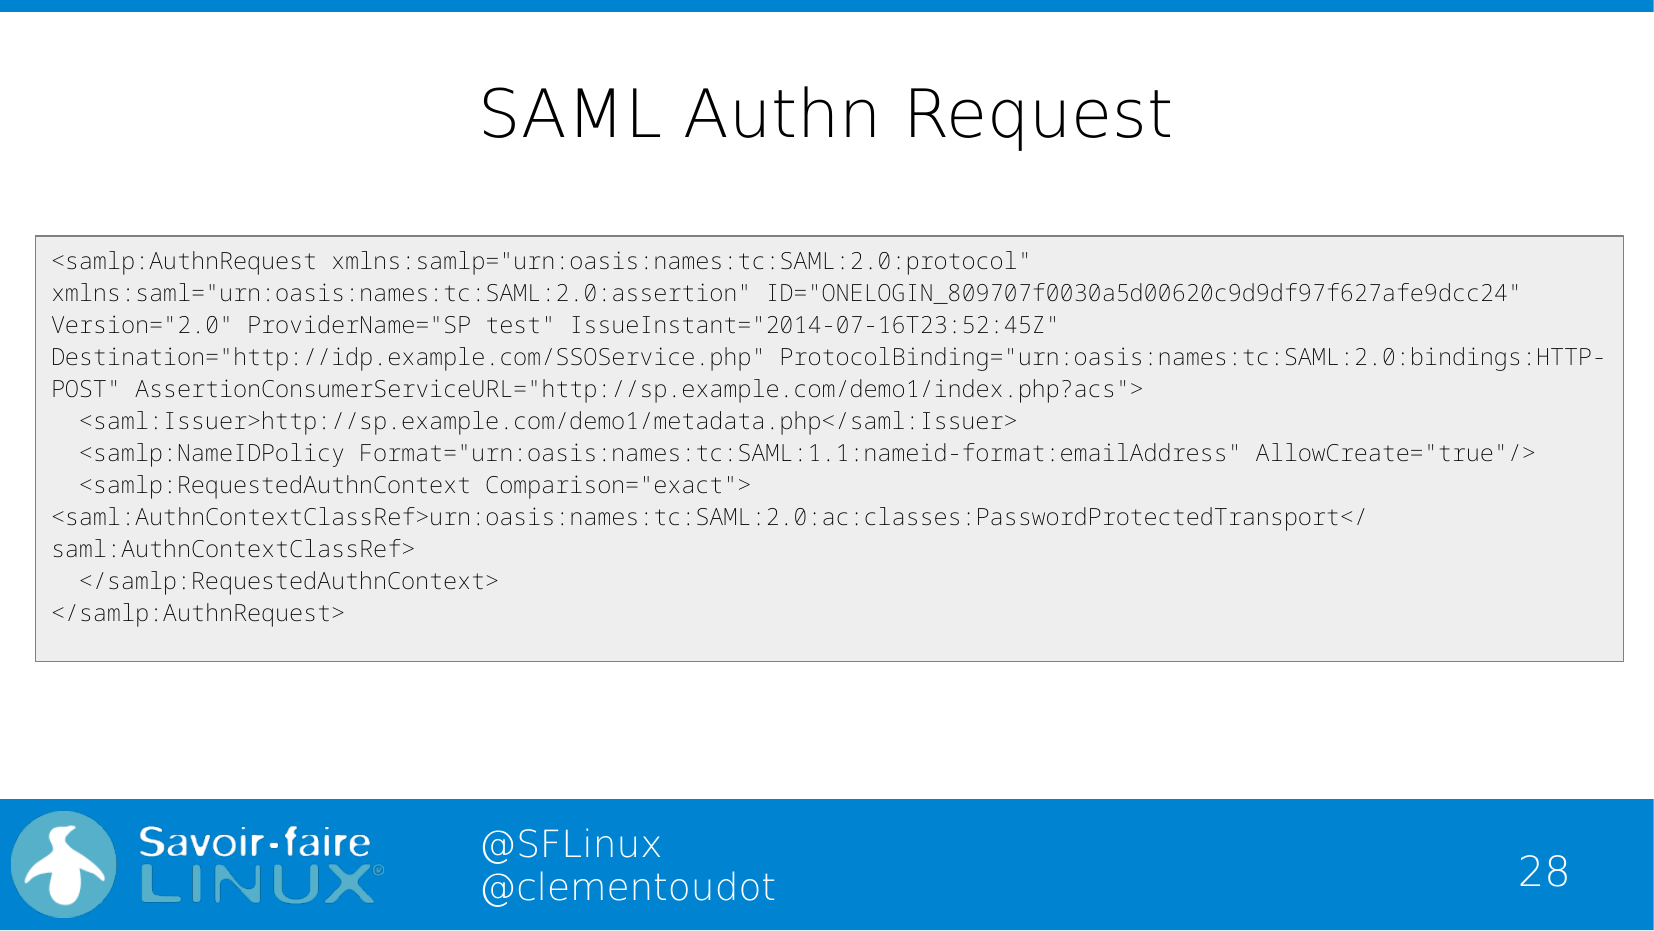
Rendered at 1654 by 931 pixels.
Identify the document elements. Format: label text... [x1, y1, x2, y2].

picture [11, 811, 384, 918]
title SAML Authn Request [82, 37, 1571, 193]
text_box <samlp:AuthnRequest xmlns:samlp="urn:oasis:names:tc:SAML:2.0:protocol" xmlns:saml="urn:oasis:names:tc:SAML:2.0:assertion" ID="ONELOGIN_809707f0030a5d00620c9d9df97f627afe9dcc24" Version="2.0" ProviderName="SP test" IssueInstant="2014-07-16T23:52:45Z" Destination="http://idp.example.com/SSOService.php" ProtocolBinding="urn:oasis:names:tc:SAML:2.0:bindings:HTTP-POST" AssertionConsumerServiceURL="http://sp.example.com/demo1/index.php?acs"> <saml:Issuer>http://sp.example.com/demo1/metadata.php</saml:Issuer> <samlp:NameIDPolicy Format="urn:oasis:names:tc:SAML:1.1:nameid-format:emailAddress" AllowCreate="true"/> <samlp:RequestedAuthnContext Comparison="exact"> <saml:AuthnContextClassRef>urn:oasis:names:tc:SAML:2.0:ac:classes:PasswordProtectedTransport</saml:AuthnContextClassRef> </samlp:RequestedAuthnContext> </samlp:AuthnRequest> [35, 236, 1624, 662]
